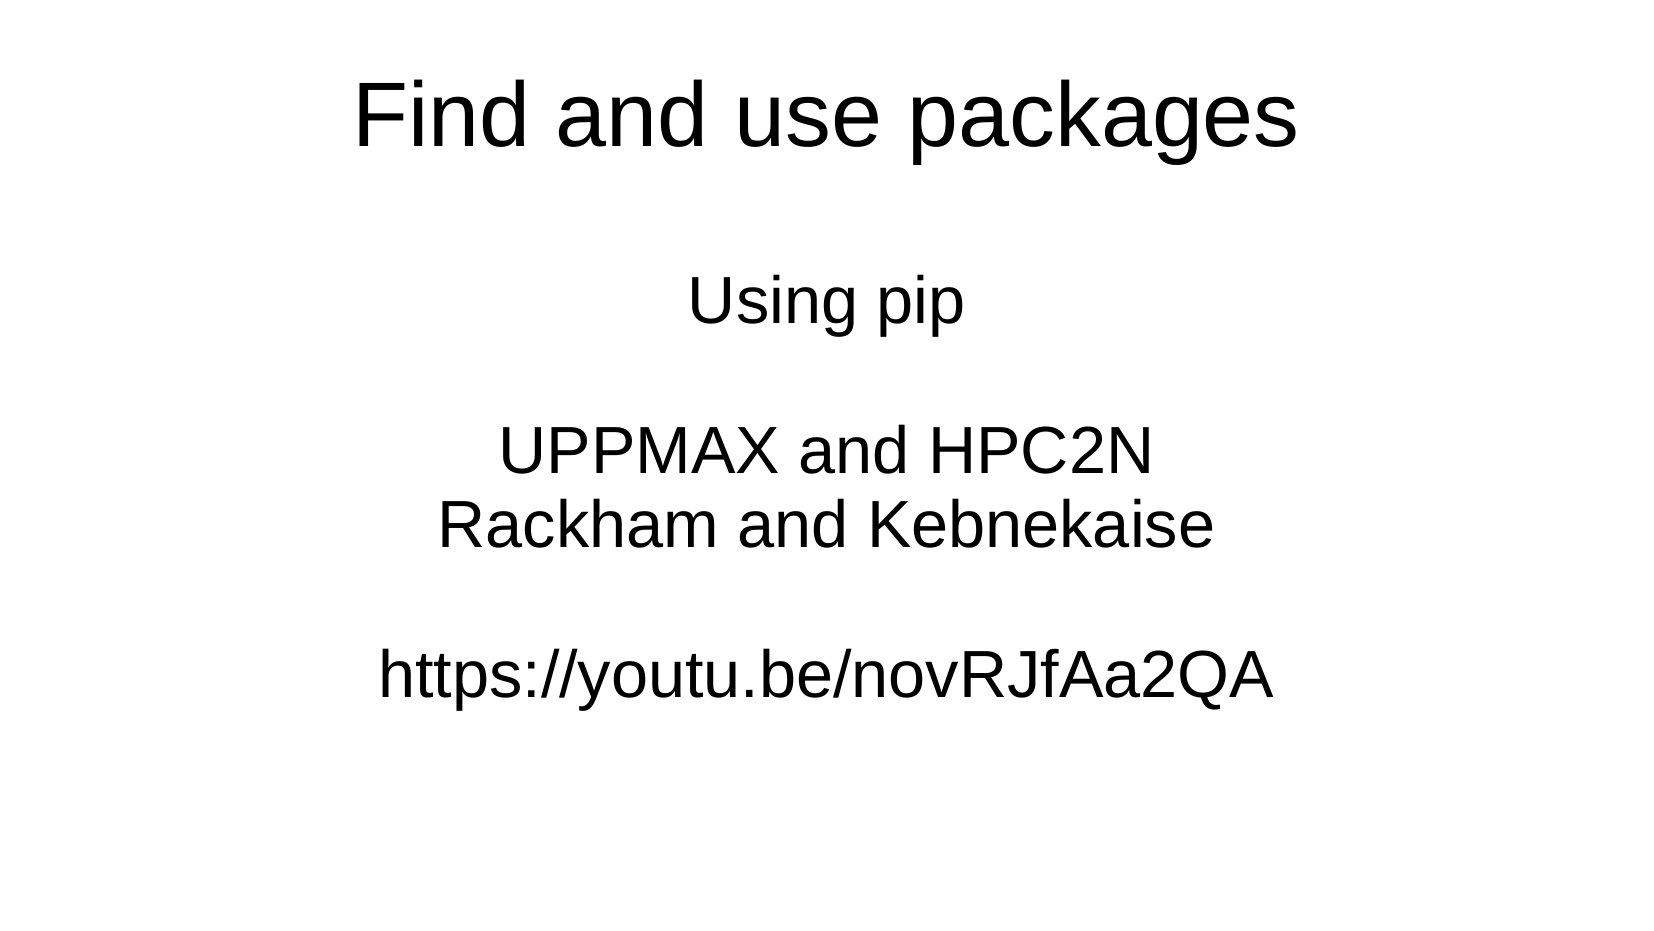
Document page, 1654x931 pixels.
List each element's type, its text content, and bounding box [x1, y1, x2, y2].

subtitle Using pip UPPMAX and HPC2N Rackham and Kebnekaise https://youtu.be/novRJfAa2QA [82, 217, 1571, 758]
title Find and use packages [82, 37, 1571, 193]
